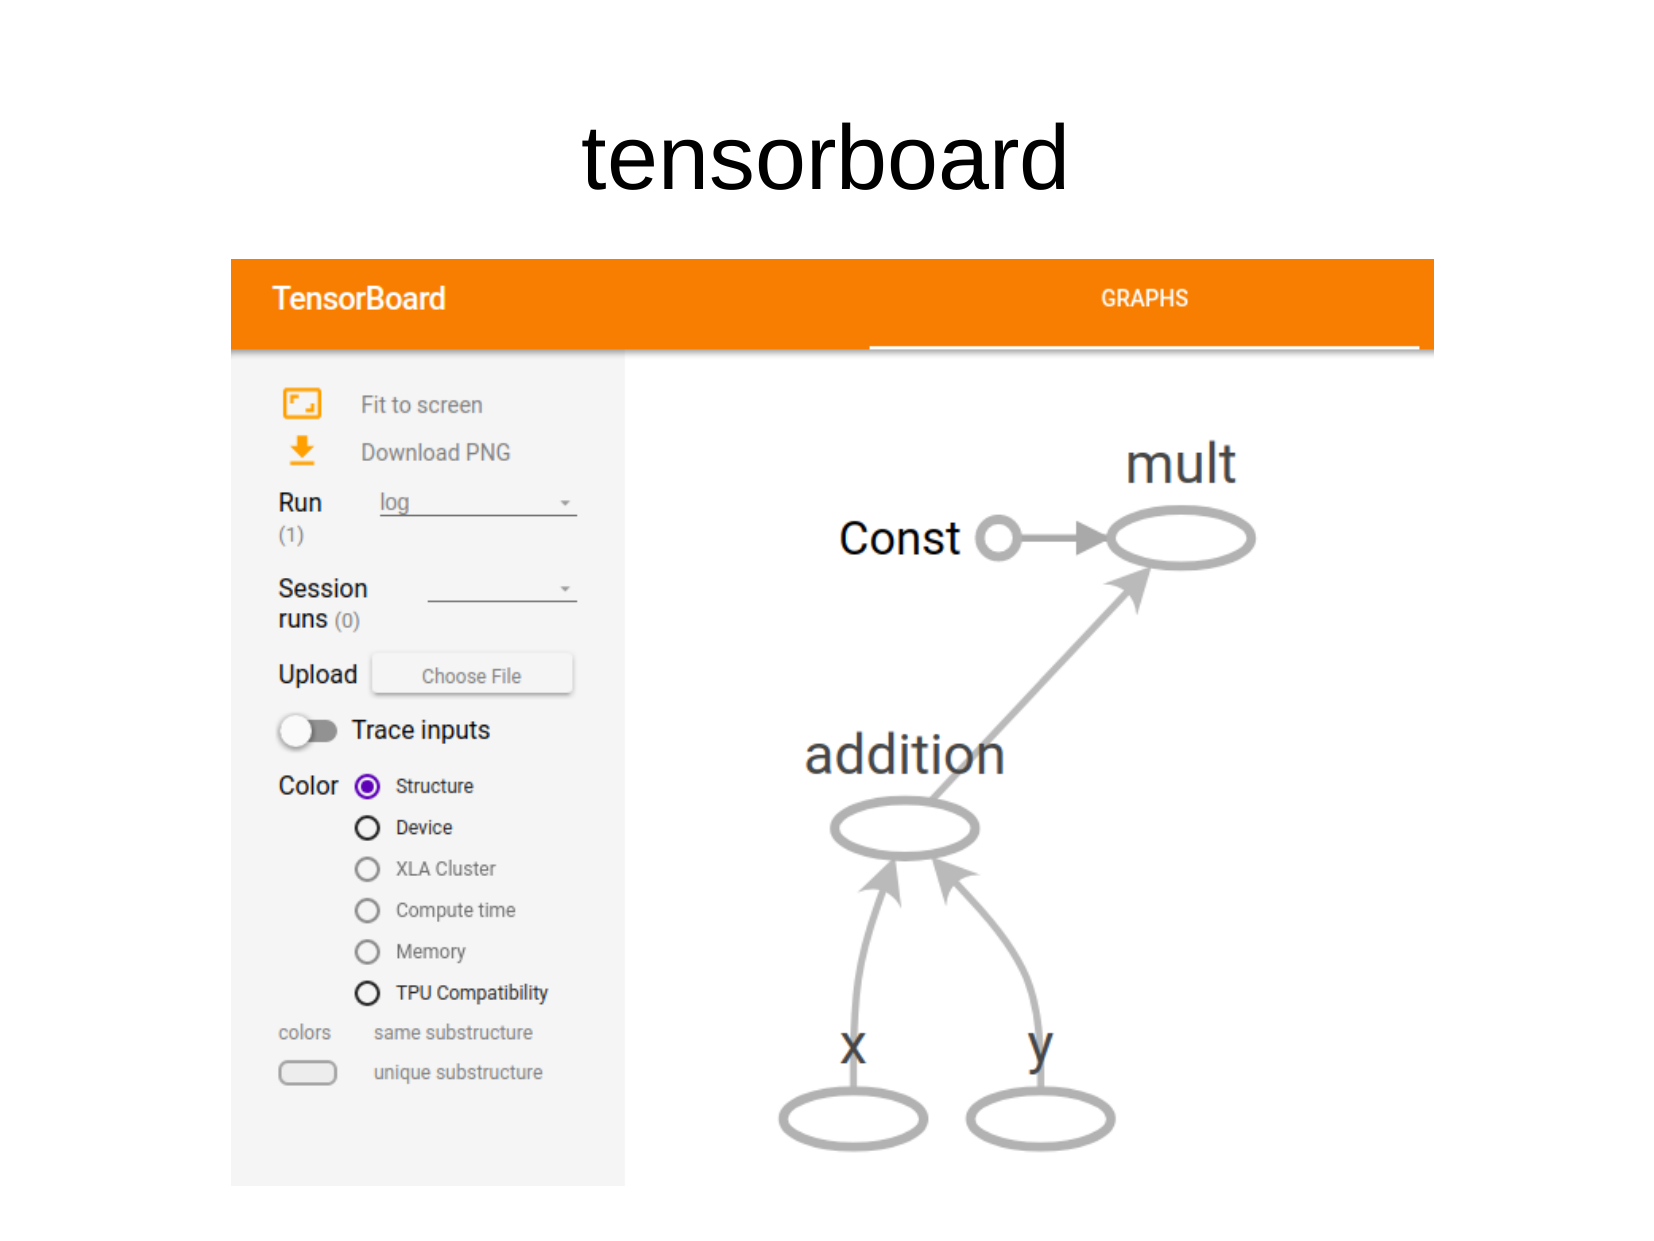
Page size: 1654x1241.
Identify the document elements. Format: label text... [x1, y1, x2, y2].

text_box tensorboard [82, 49, 1571, 257]
picture [231, 259, 1434, 1186]
